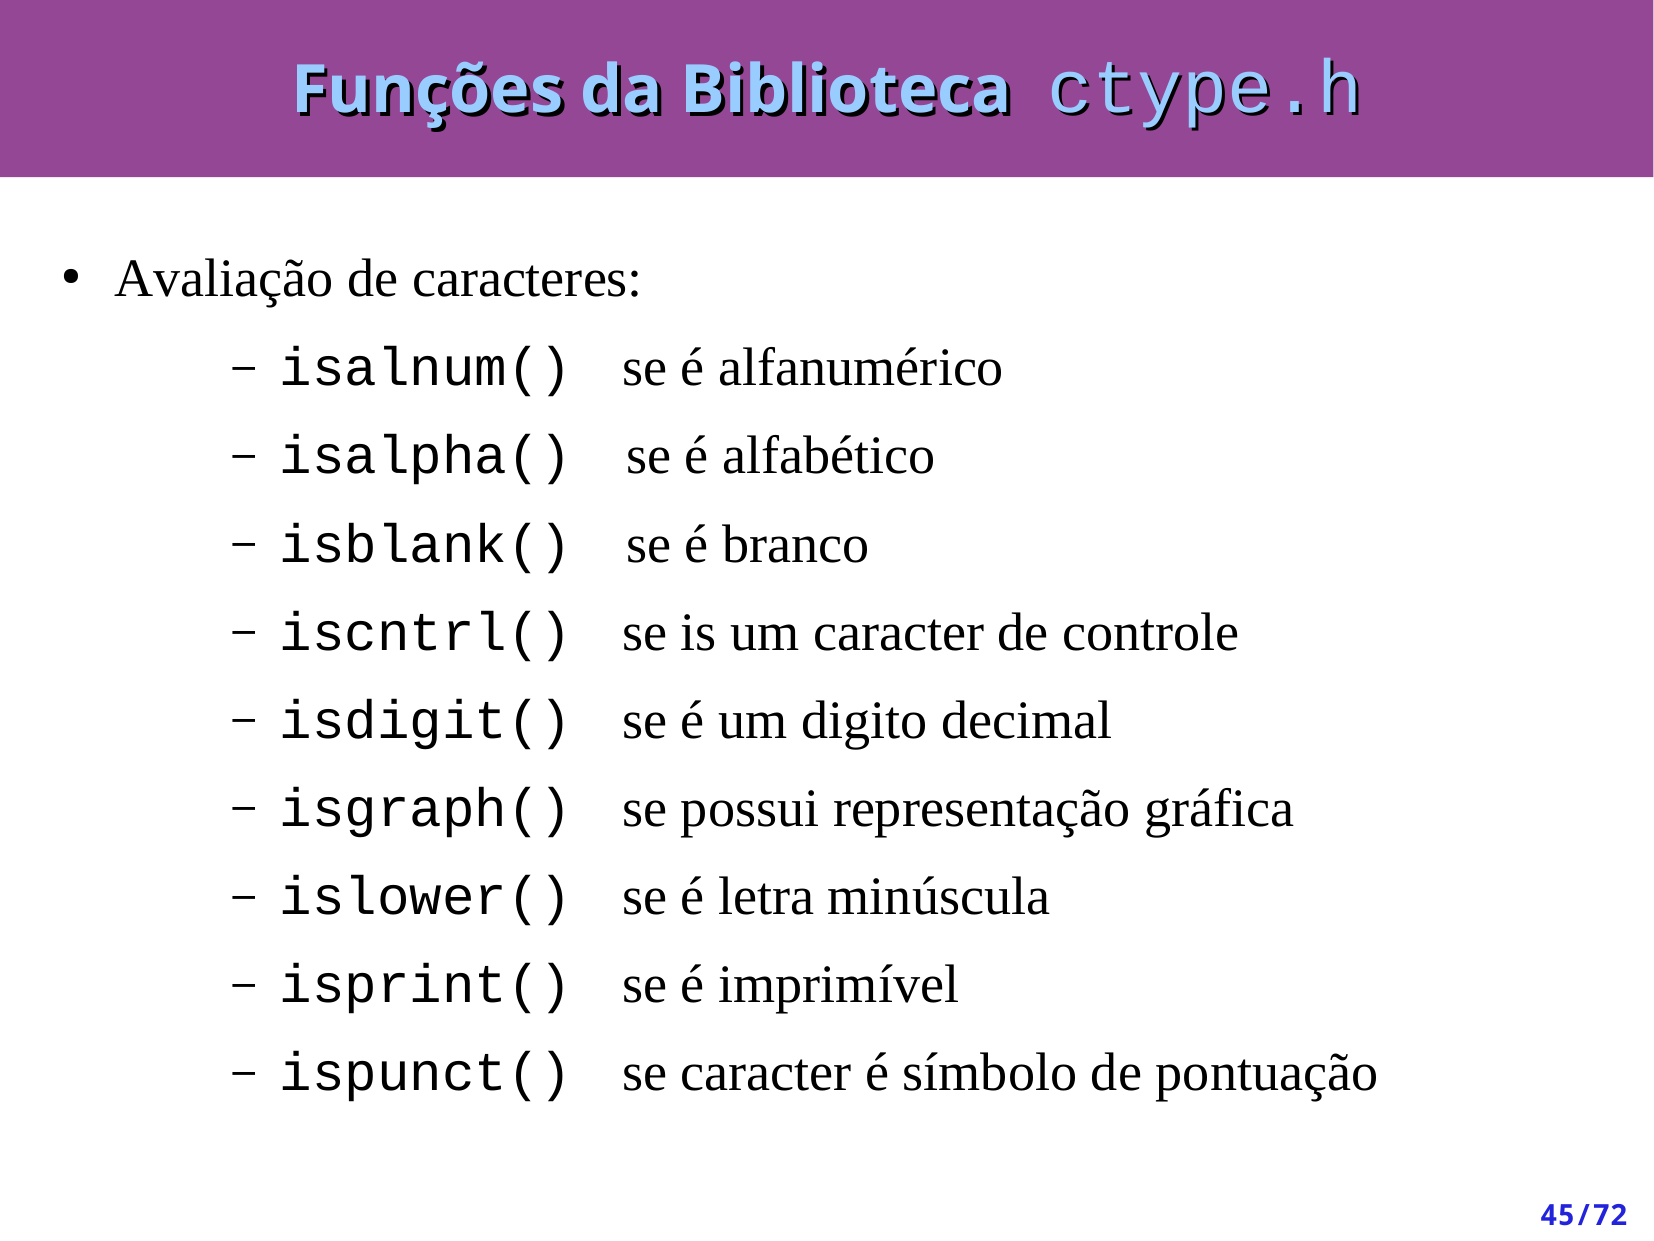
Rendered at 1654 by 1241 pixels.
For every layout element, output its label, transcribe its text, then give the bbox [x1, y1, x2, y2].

list Avaliação de caracteres: isalnum() se é alfanumérico isalpha() se é alfabético isblank() se é branco iscntrl() se is um caracter de controle isdigit() se é um digito decimal isgraph() se possui representação gráfica islower() se é letra minúscula isprint() se é imprimível ispunct() se caracter é símbolo de pontuação [43, 248, 1532, 1159]
title Funções da Biblioteca ctype.h [82, 0, 1571, 192]
